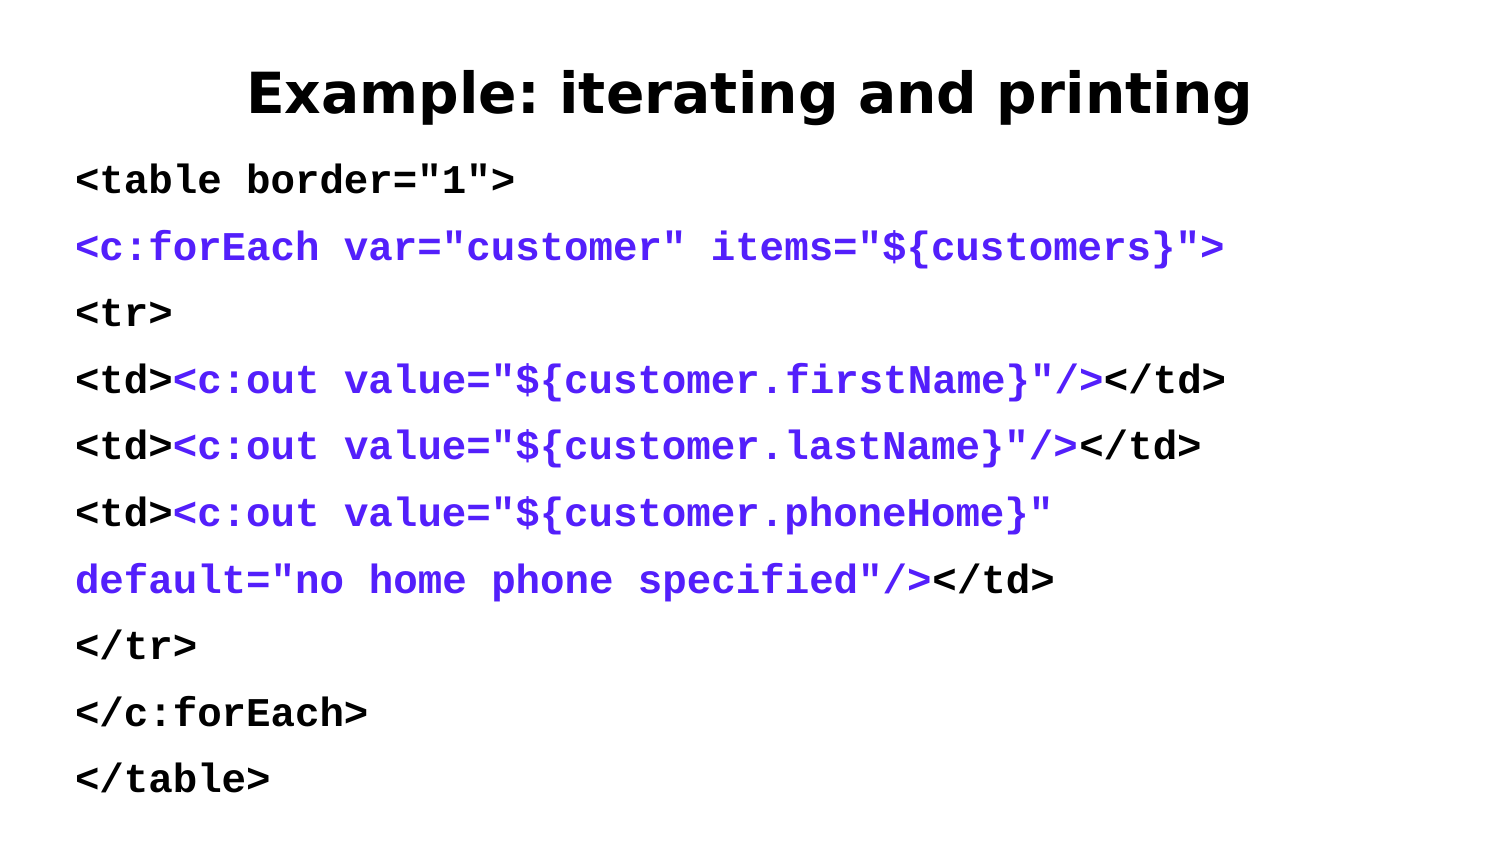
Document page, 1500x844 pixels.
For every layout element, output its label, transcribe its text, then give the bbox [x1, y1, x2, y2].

list <table border="1"> <c:forEach var="customer" items="${customers}"> <tr> <td><c:out value="${customer.firstName}"/></td> <td><c:out value="${customer.lastName}"/></td> <td><c:out value="${customer.phoneHome}" default="no home phone specified"/></td> </tr> </c:forEach> </table> [75, 153, 1395, 807]
title Example: iterating and printing [75, 33, 1425, 133]
